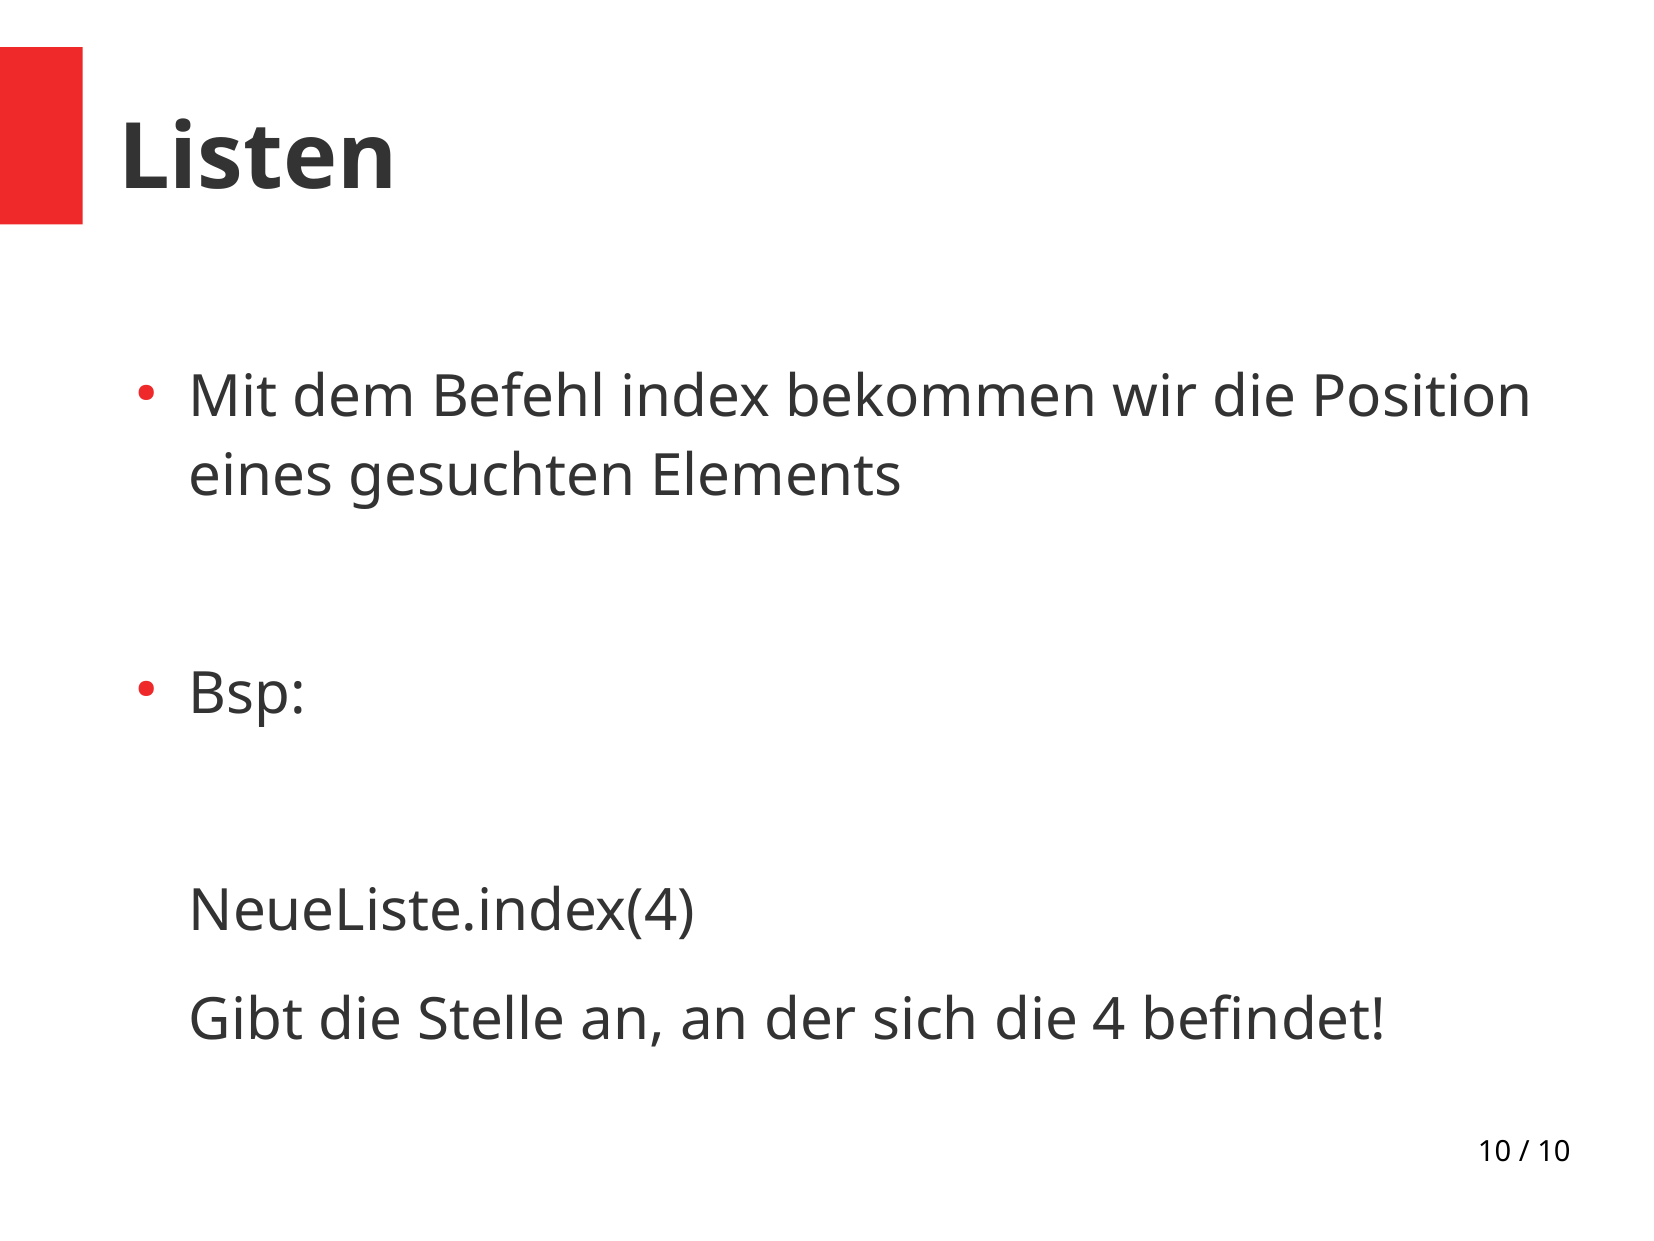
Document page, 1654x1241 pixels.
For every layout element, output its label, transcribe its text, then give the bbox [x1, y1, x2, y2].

title Listen [118, 49, 1571, 257]
list Mit dem Befehl index bekommen wir die Position eines gesuchten Elements Bsp: NeueListe.index(4) Gibt die Stelle an, an der sich die 4 befindet! [118, 354, 1536, 1074]
